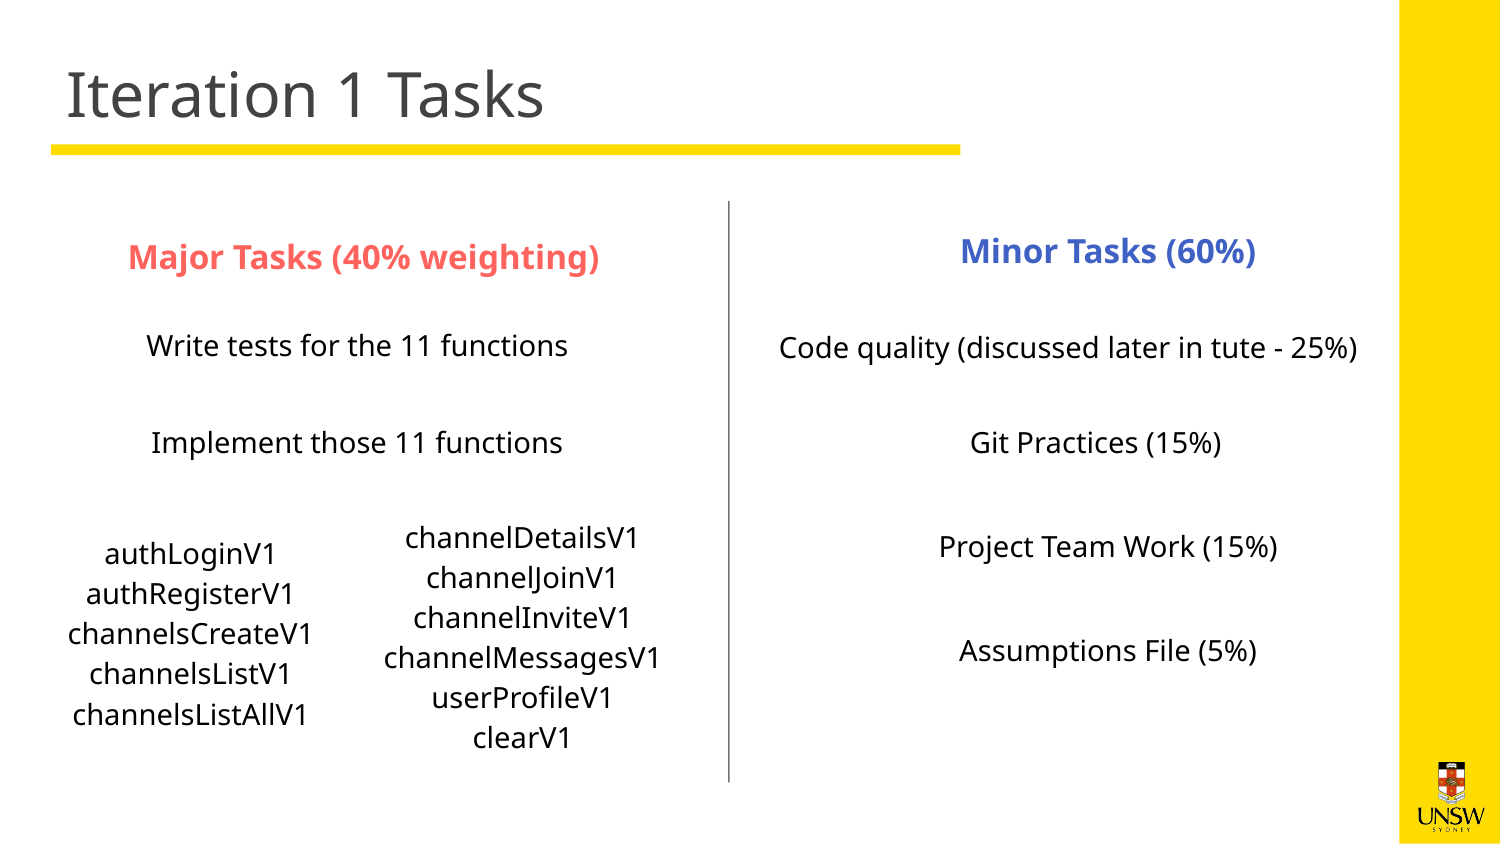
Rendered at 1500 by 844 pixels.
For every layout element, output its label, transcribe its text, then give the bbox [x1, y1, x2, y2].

text_box authLoginV1 authRegisterV1 channelsCreateV1 channelsListV1 channelsListAllV1 [13, 515, 370, 787]
text_box Project Team Work (15%) [857, 513, 1360, 579]
text_box Implement those 11 functions [82, 408, 633, 474]
text_box Git Practices (15%) [844, 408, 1347, 474]
text_box Major Tasks (40% weighting) [76, 220, 652, 291]
text_box Code quality (discussed later in tute - 25%) [728, 314, 1408, 380]
text_box channelDetailsV1 channelJoinV1 channelInviteV1 channelMessagesV1 userProfileV1 clearV1 [345, 498, 702, 770]
text_box Minor Tasks (60%) [915, 215, 1302, 286]
picture [1418, 762, 1485, 832]
text_box Write tests for the 11 functions [82, 312, 633, 378]
text_box [51, 144, 961, 156]
text_box Assumptions File (5%) [857, 617, 1360, 683]
text_box Iteration 1 Tasks [51, 24, 1449, 145]
